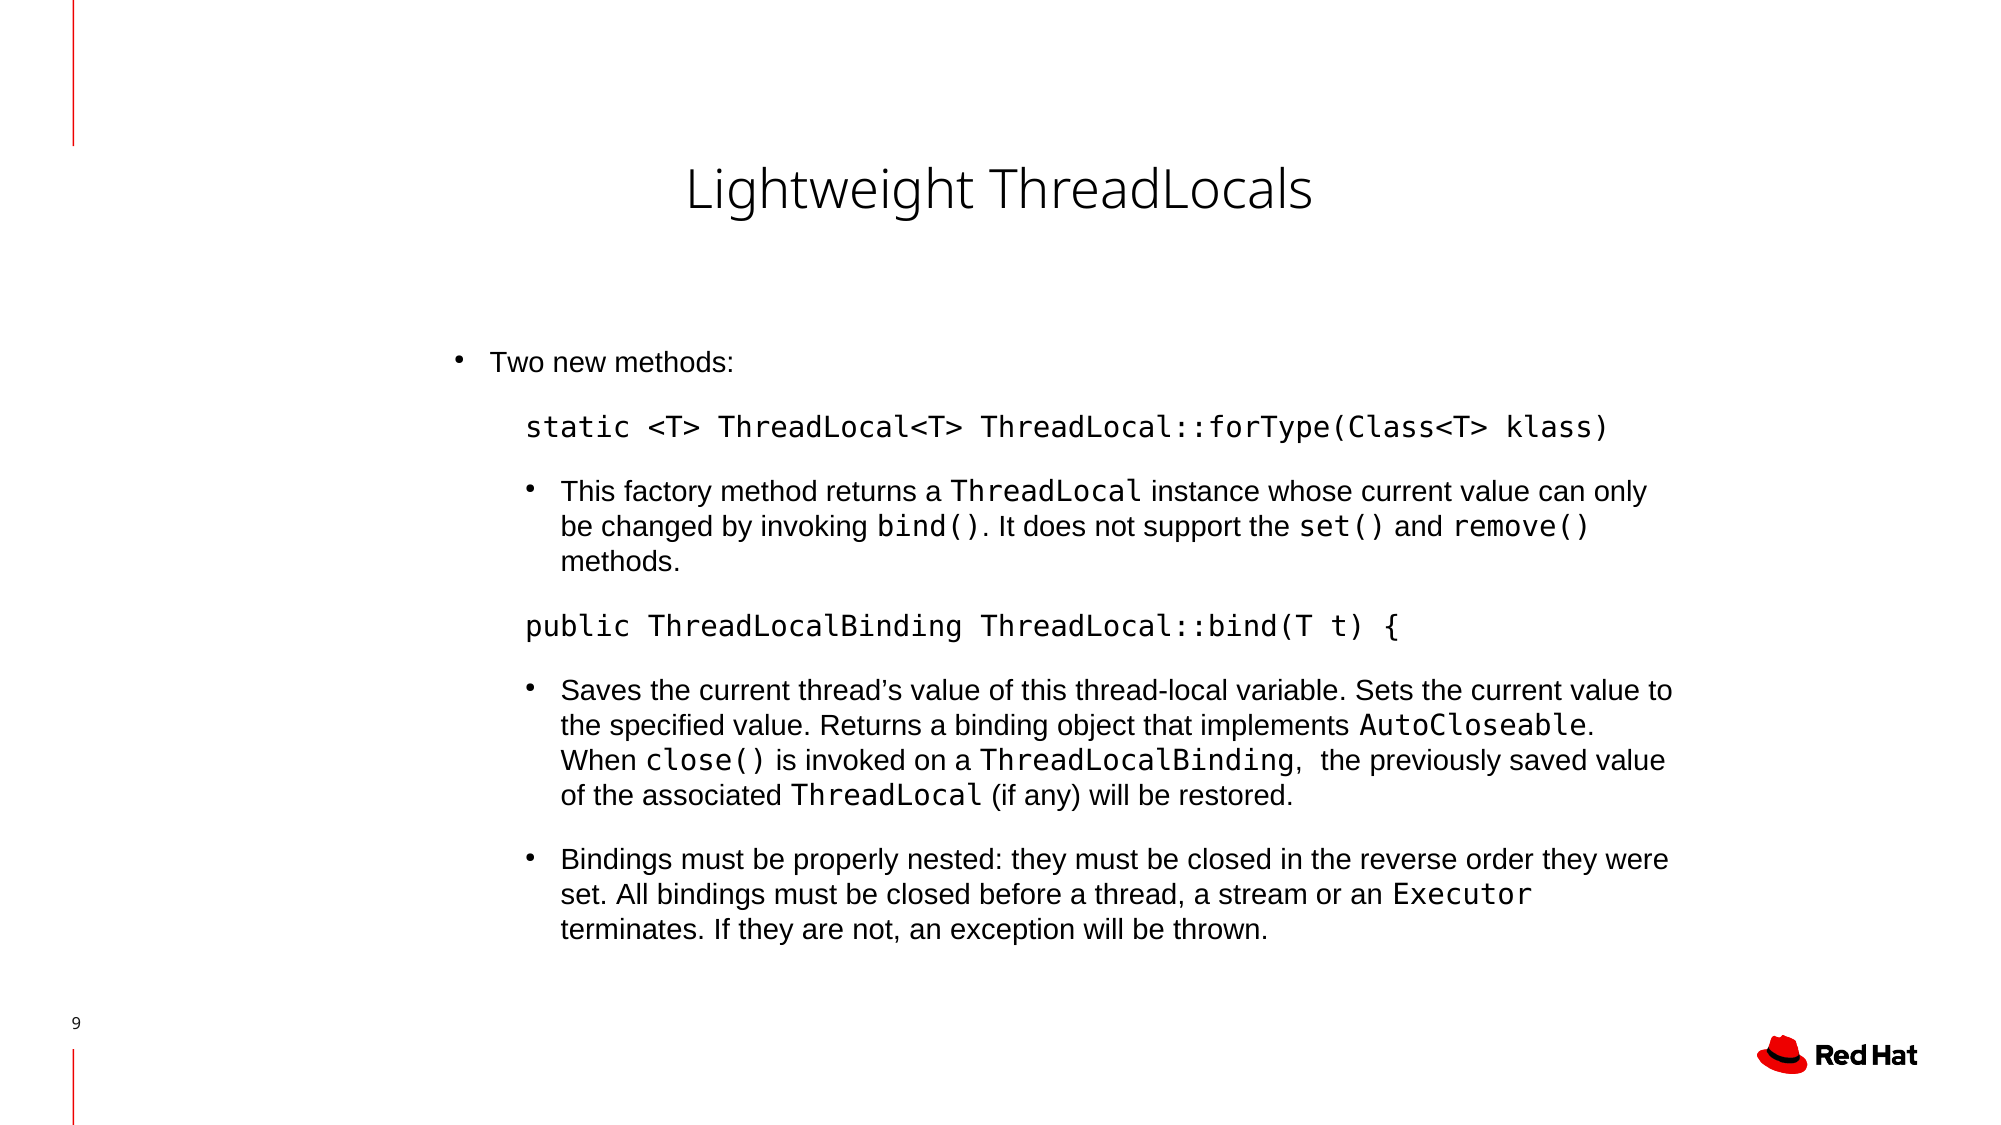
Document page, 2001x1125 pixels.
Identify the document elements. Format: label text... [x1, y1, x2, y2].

title Lightweight ThreadLocals [288, 154, 1714, 314]
picture [1757, 1035, 1918, 1074]
text_box Two new methods: static <T> ThreadLocal<T> ThreadLocal::forType(Class<T> klass) This factory method returns a ThreadLocal instance whose current value can only be changed by invoking bind(). It does not support the set() and remove() methods. public ThreadLocalBinding ThreadLocal::bind(T t) { Saves the current thread’s value of this thread-local variable. Sets the current value to the specified value. Returns a binding object that implements AutoCloseable. When close() is invoked on a ThreadLocalBinding, the previously saved value of the associated ThreadLocal (if any) will be restored. Bindings must be properly nested: they must be closed in the reverse order they were set. All bindings must be closed before a thread, a stream or an Executor terminates. If they are not, an exception will be thrown. [439, 336, 1726, 954]
